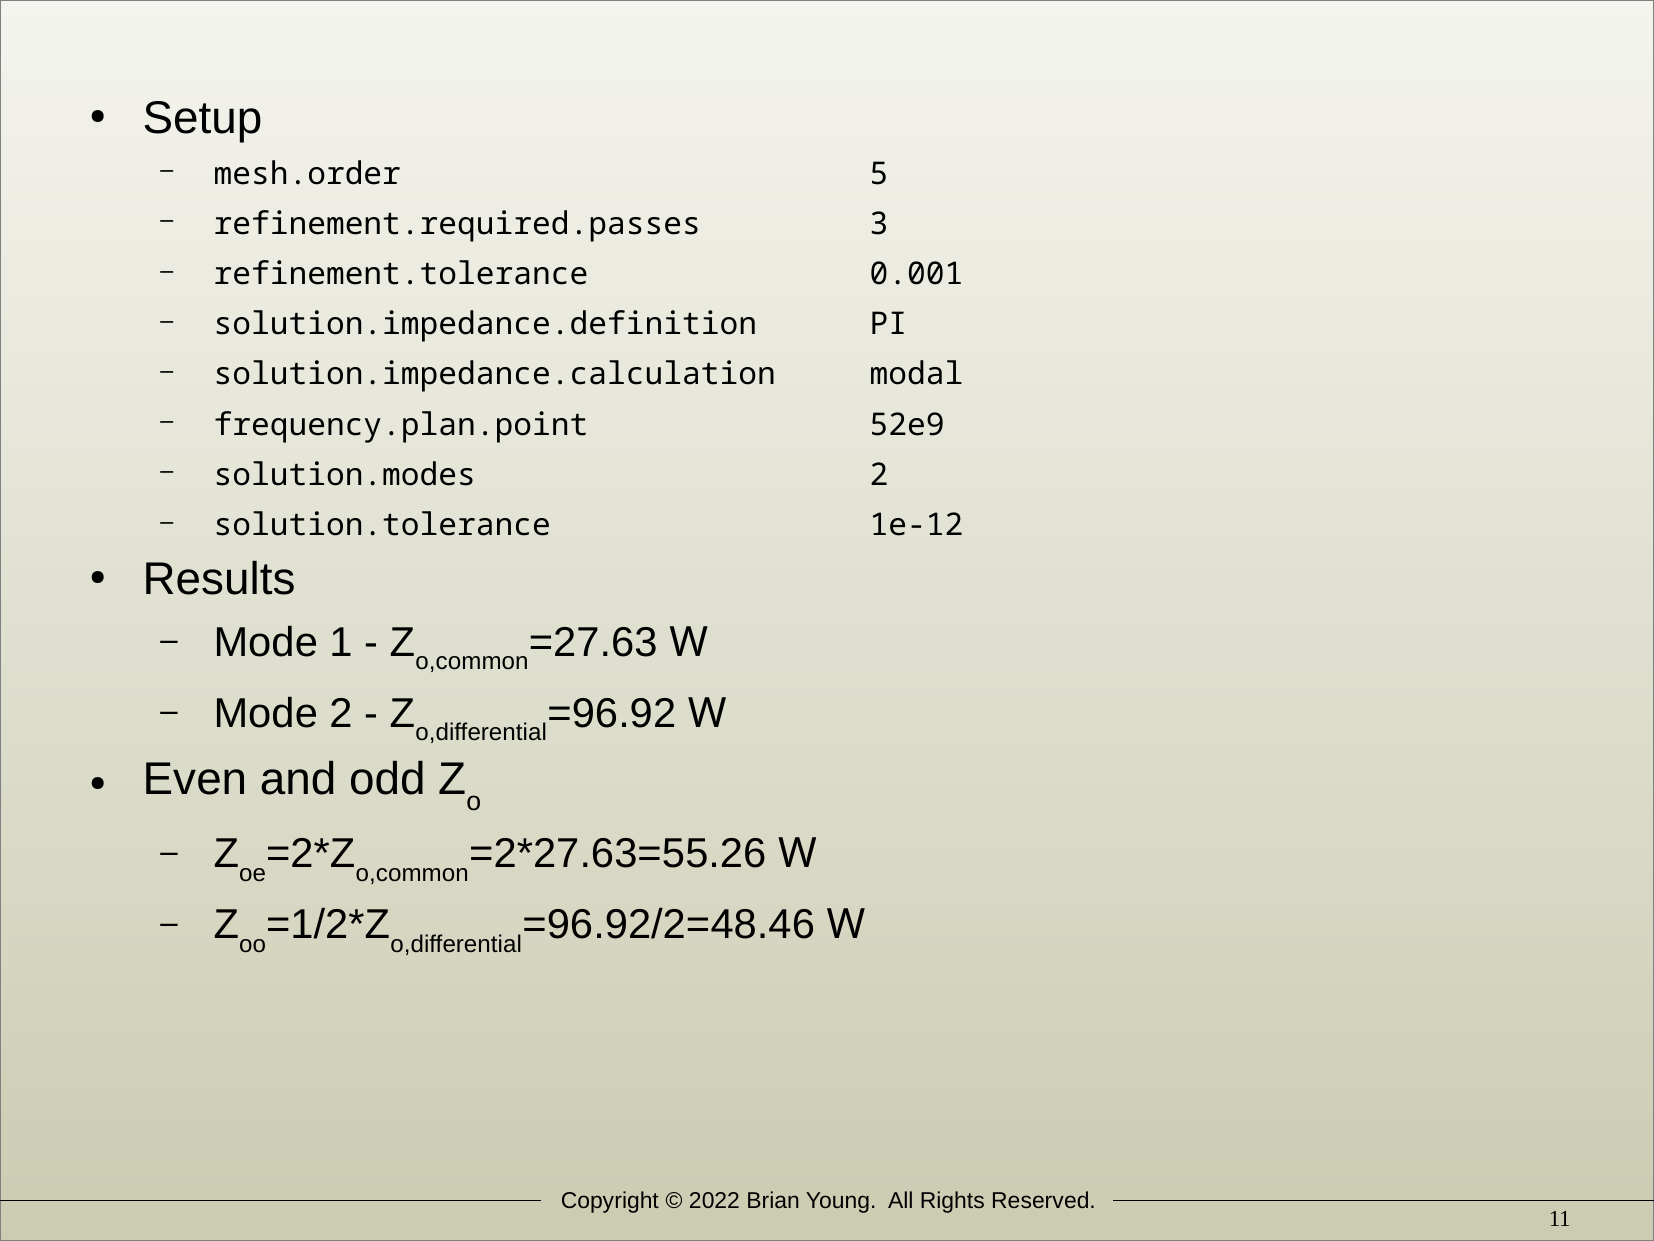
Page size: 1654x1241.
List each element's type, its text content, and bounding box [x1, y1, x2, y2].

list Setup mesh.order 5 refinement.required.passes 3 refinement.tolerance 0.001 solution.impedance.definition PI solution.impedance.calculation modal frequency.plan.point 52e9 solution.modes 2 solution.tolerance 1e-12 Results Mode 1 - Zo,common=27.63 W Mode 2 - Zo,differential=96.92 W Even and odd Zo Zoe=2*Zo,common=2*27.63=55.26 W Zoo=1/2*Zo,differential=96.92/2=48.46 W [71, 91, 1561, 1111]
